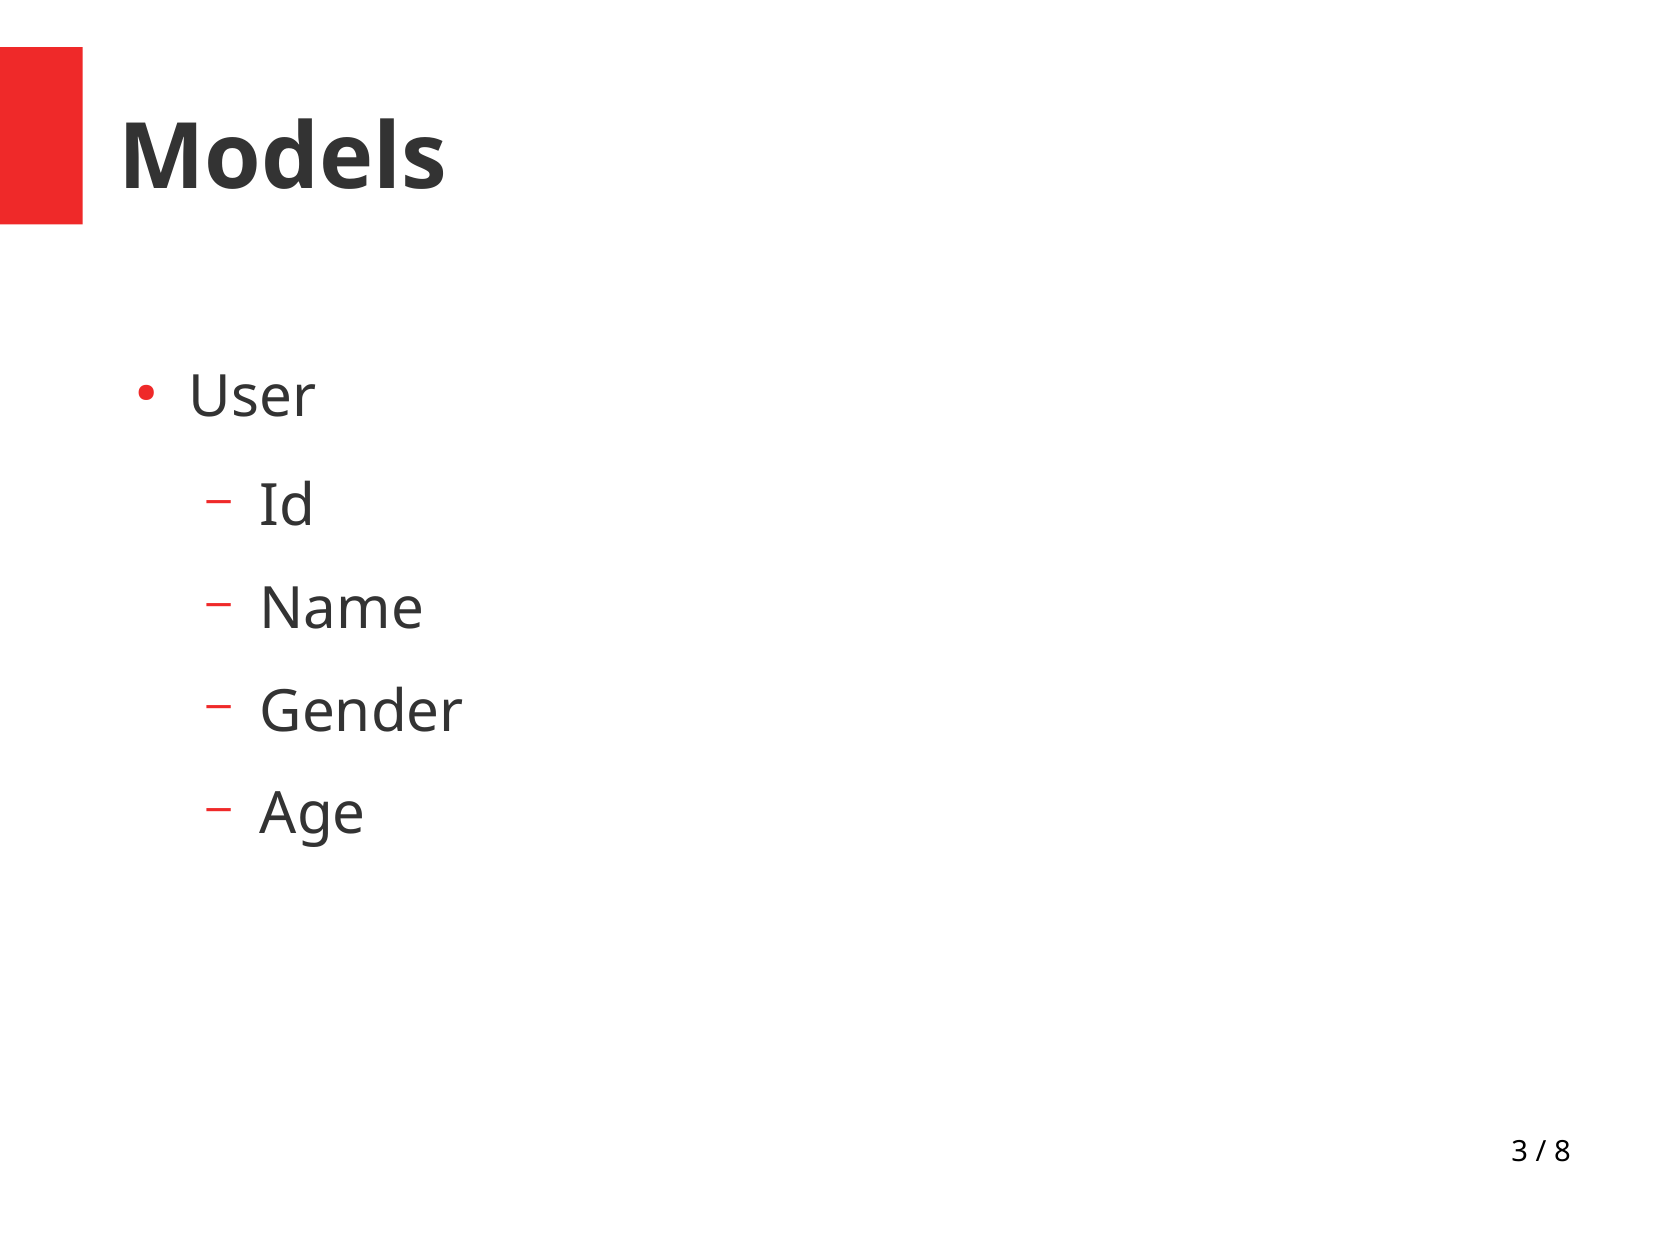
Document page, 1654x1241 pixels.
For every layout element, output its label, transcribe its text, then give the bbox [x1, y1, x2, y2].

title Models [118, 49, 1571, 257]
list User Id Name Gender Age [118, 354, 1536, 1074]
